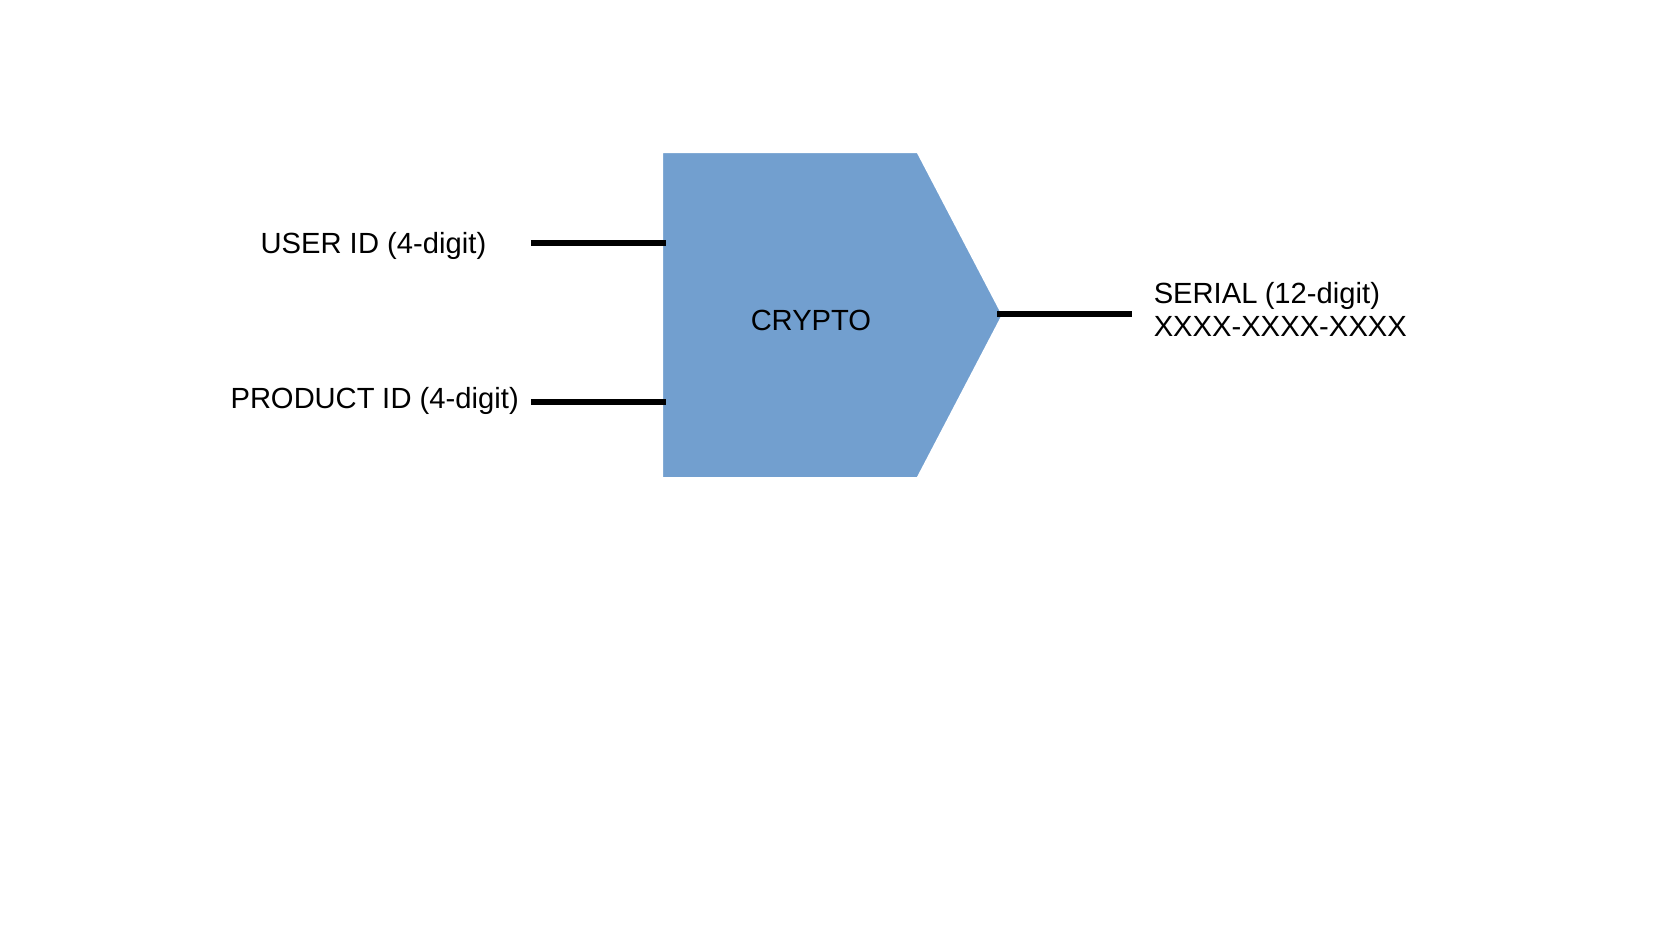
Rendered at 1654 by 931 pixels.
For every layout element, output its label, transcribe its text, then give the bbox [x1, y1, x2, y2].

text_box PRODUCT ID (4-digit) [215, 375, 586, 456]
text_box USER ID (4-digit) [245, 219, 526, 301]
text_box [660, 150, 1005, 481]
text_box CRYPTO [736, 296, 956, 362]
text_box SERIAL (12-digit) XXXX-XXXX-XXXX [1139, 270, 1509, 351]
